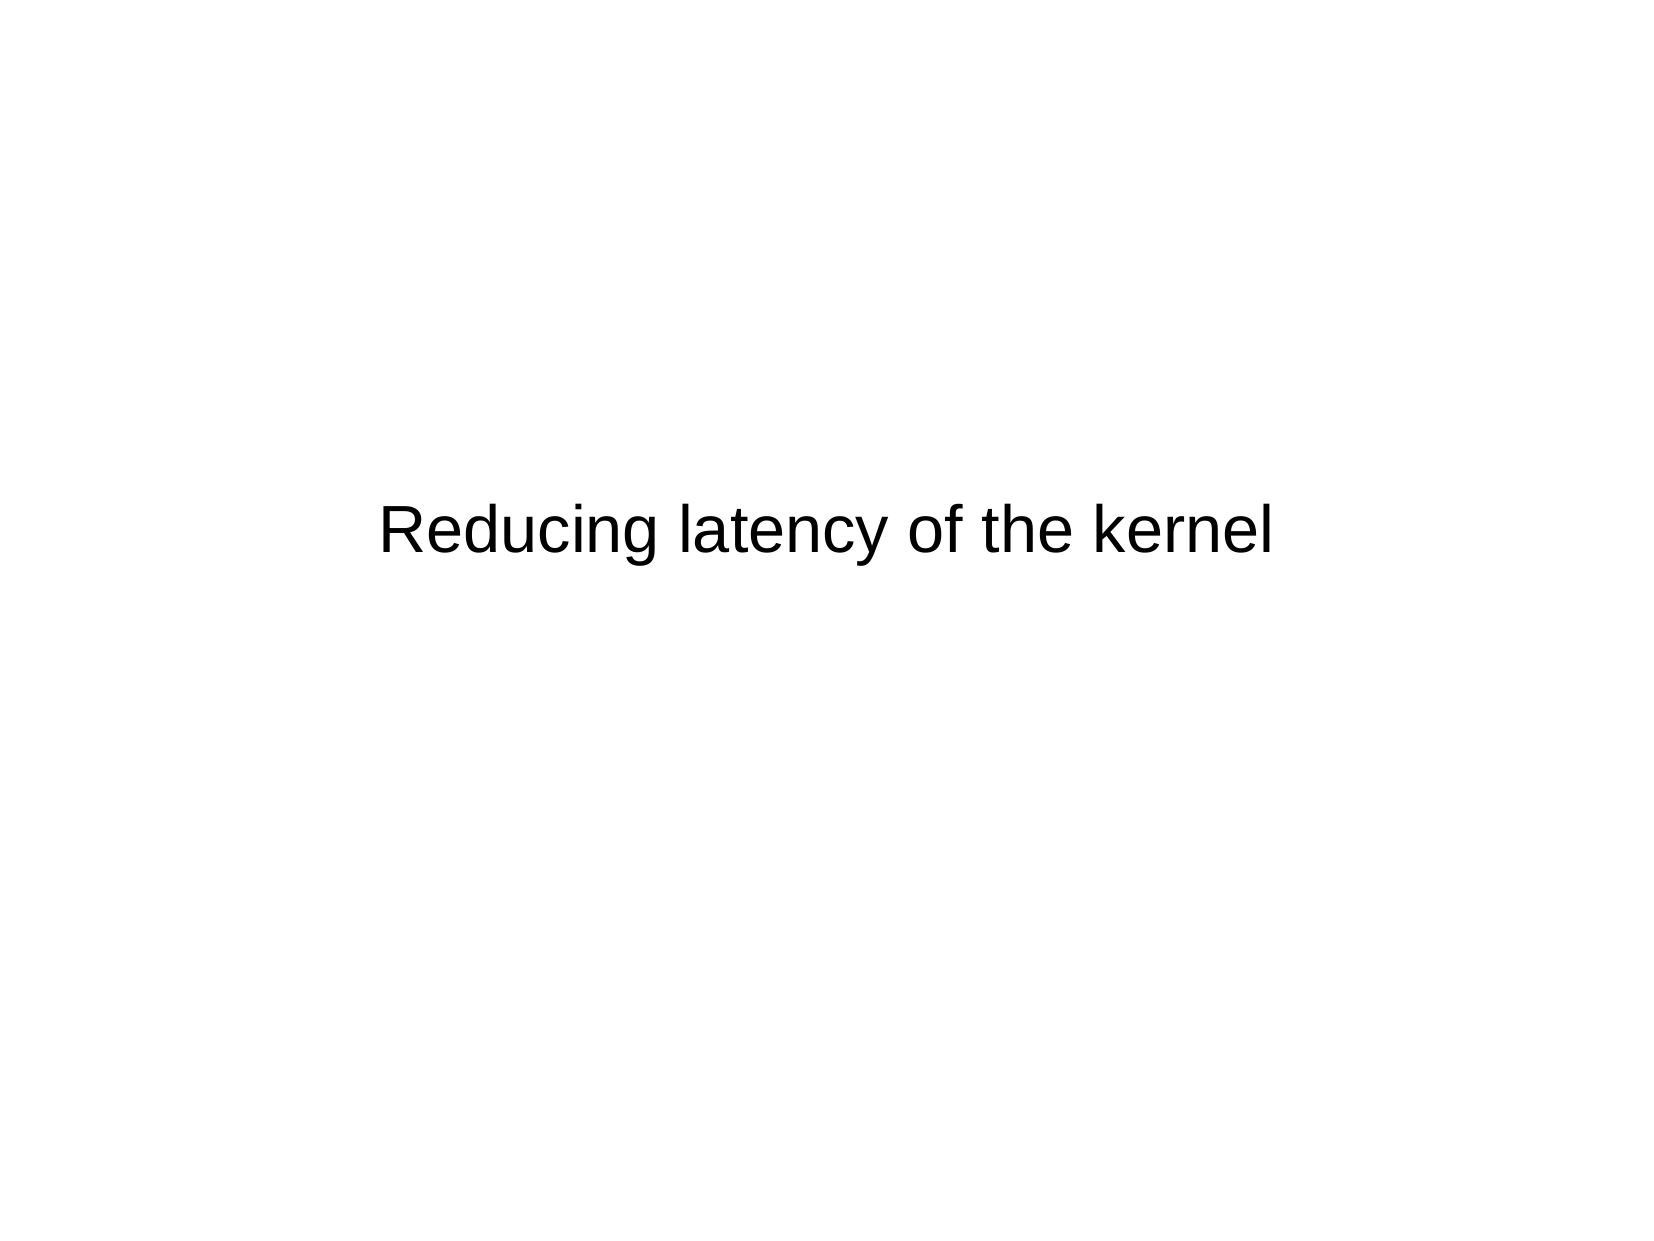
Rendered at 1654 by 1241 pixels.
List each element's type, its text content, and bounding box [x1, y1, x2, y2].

subtitle Reducing latency of the kernel [82, 49, 1571, 1010]
